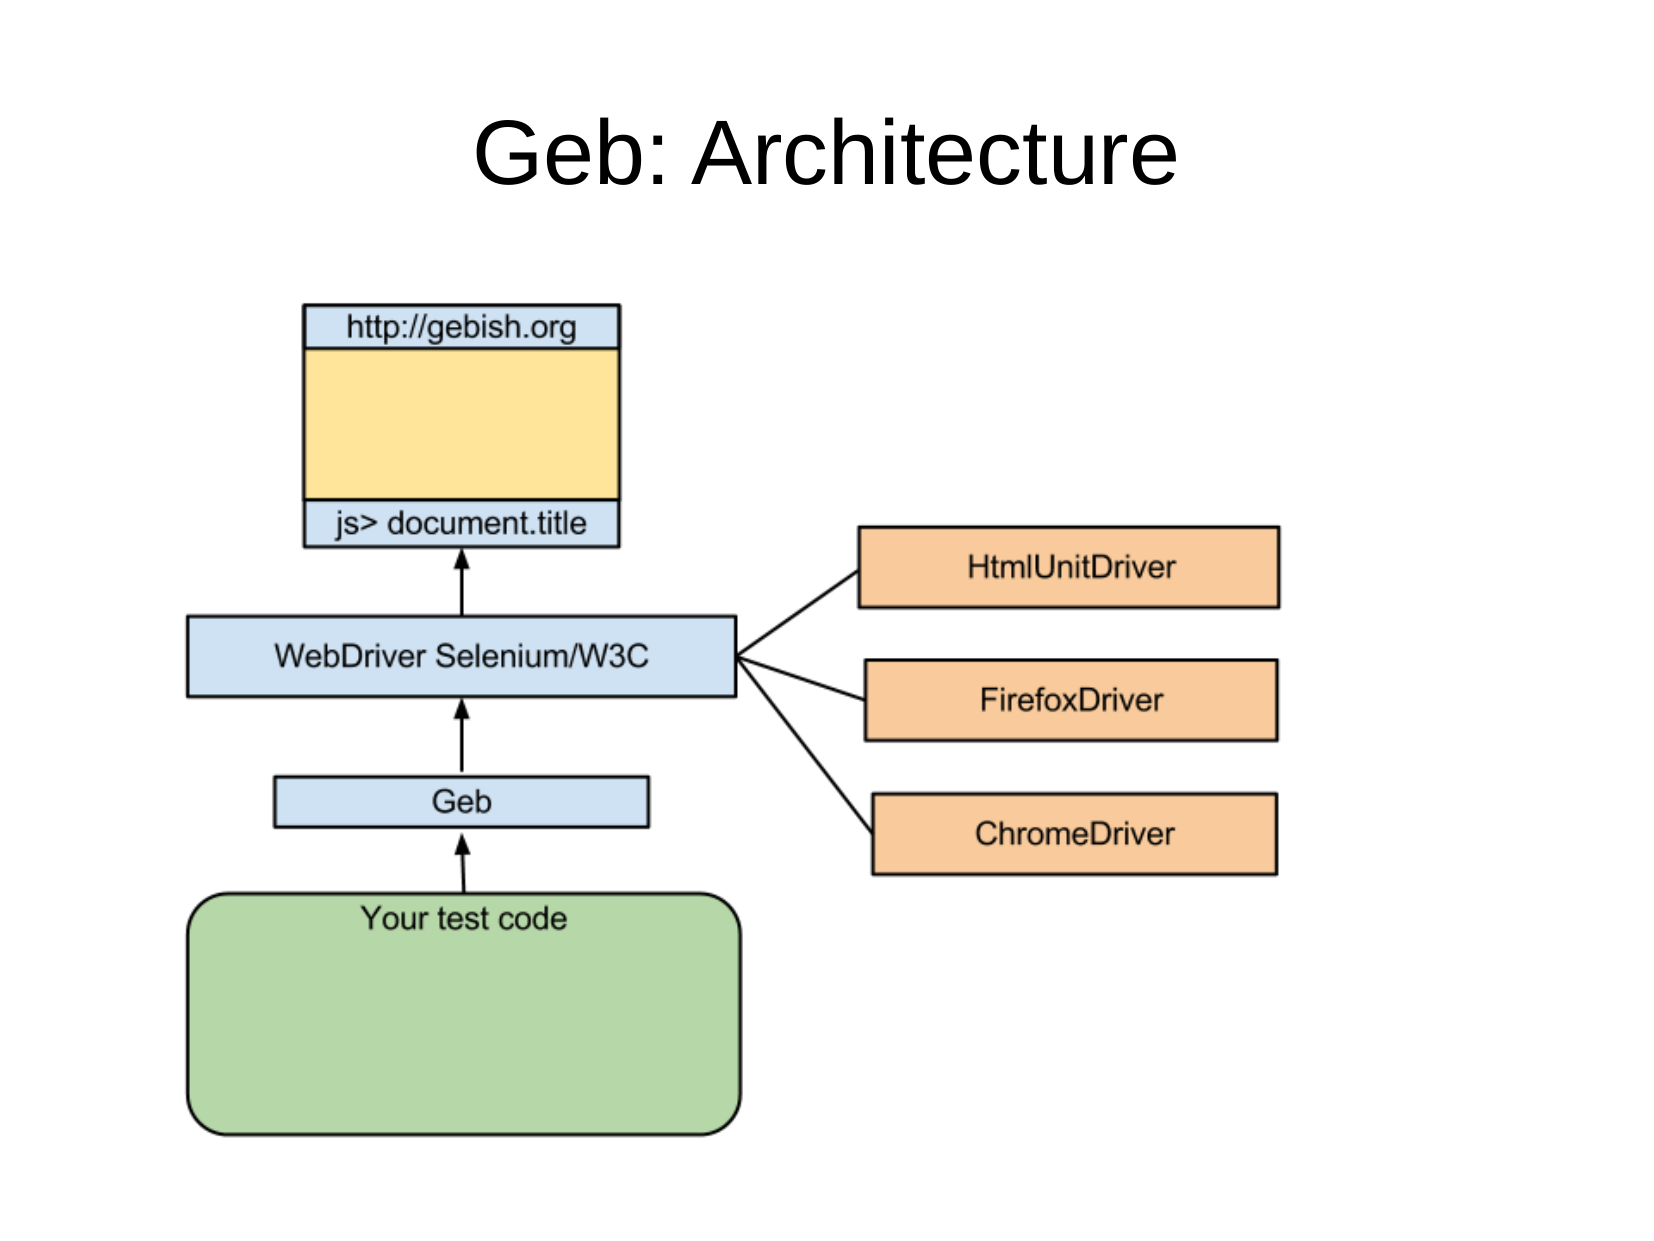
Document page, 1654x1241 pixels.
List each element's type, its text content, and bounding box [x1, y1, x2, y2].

title Geb: Architecture [82, 49, 1571, 257]
picture [90, 214, 1654, 1241]
